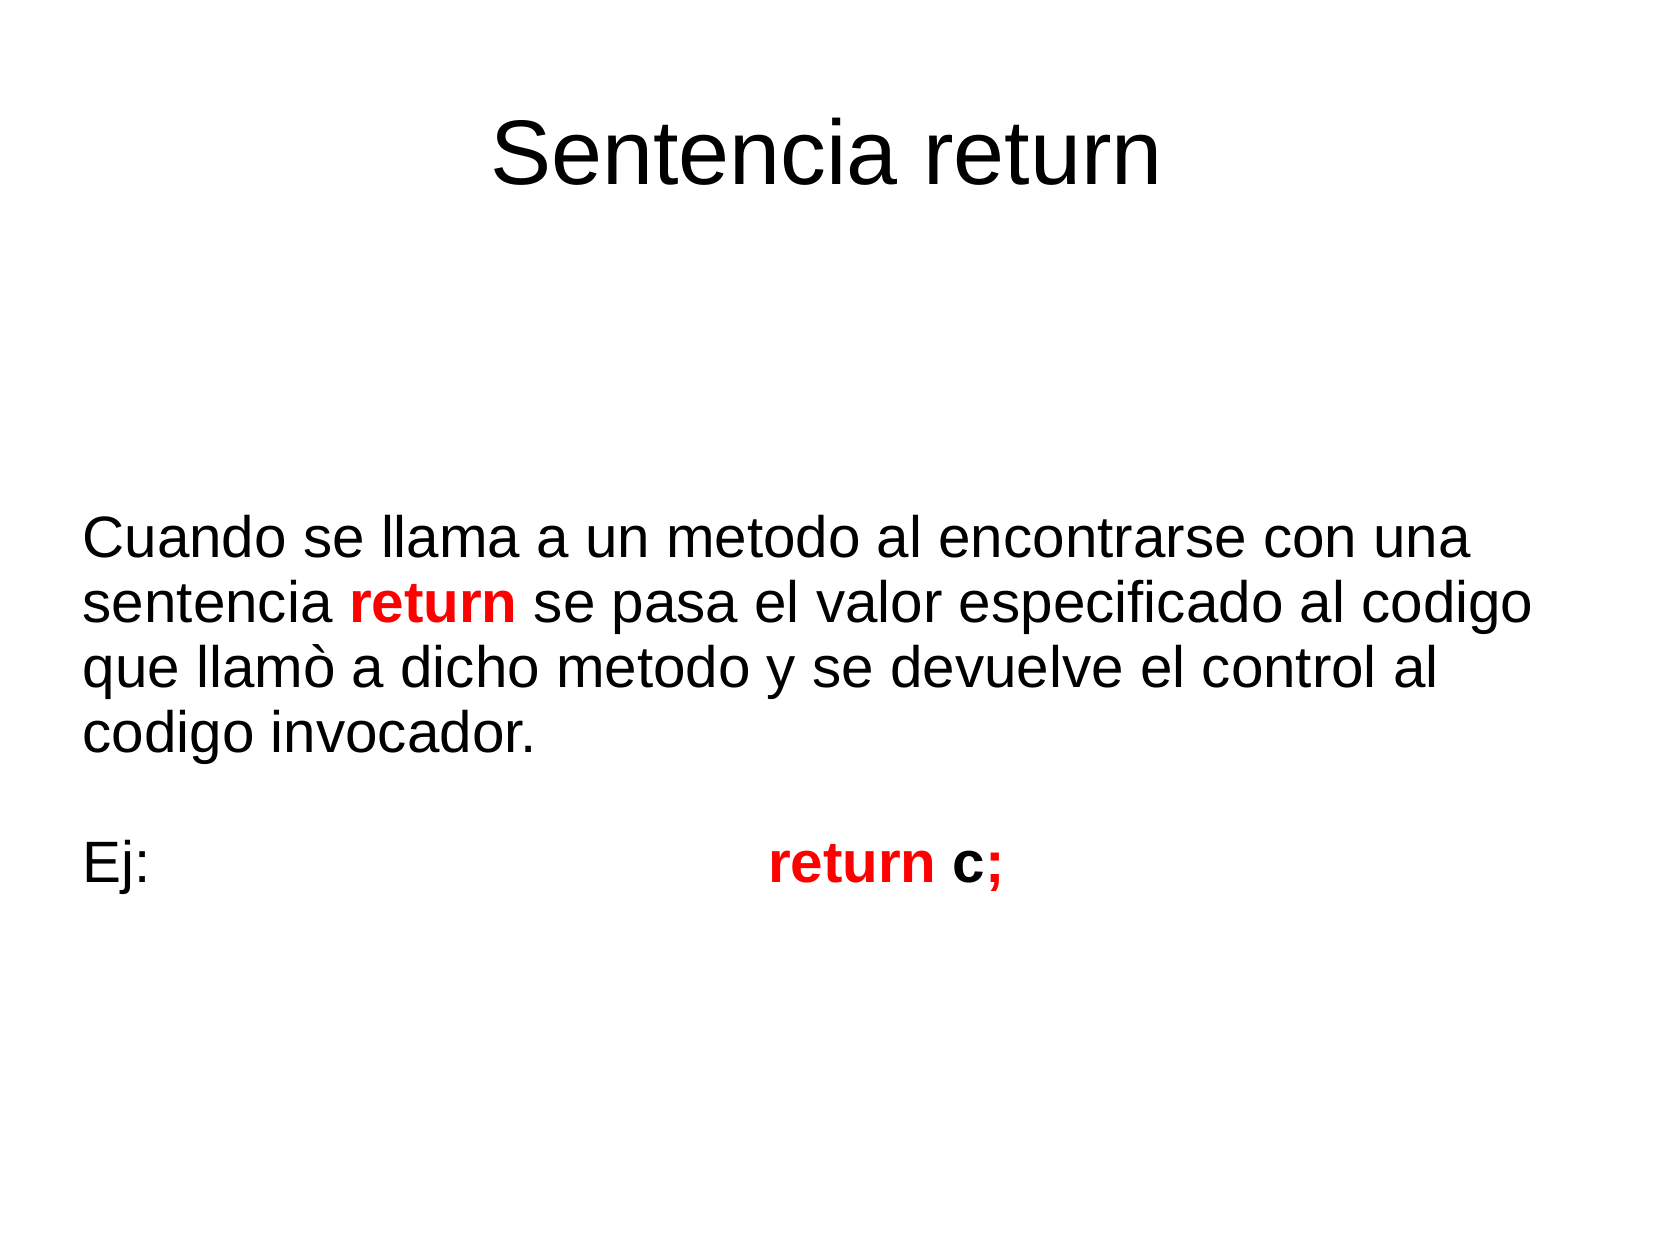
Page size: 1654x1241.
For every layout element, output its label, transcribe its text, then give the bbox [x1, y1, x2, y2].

subtitle Cuando se llama a un metodo al encontrarse con una sentencia return se pasa el valor especificado al codigo que llamò a dicho metodo y se devuelve el control al codigo invocador. Ej: return c; [82, 290, 1571, 1109]
title Sentencia return [82, 49, 1571, 257]
